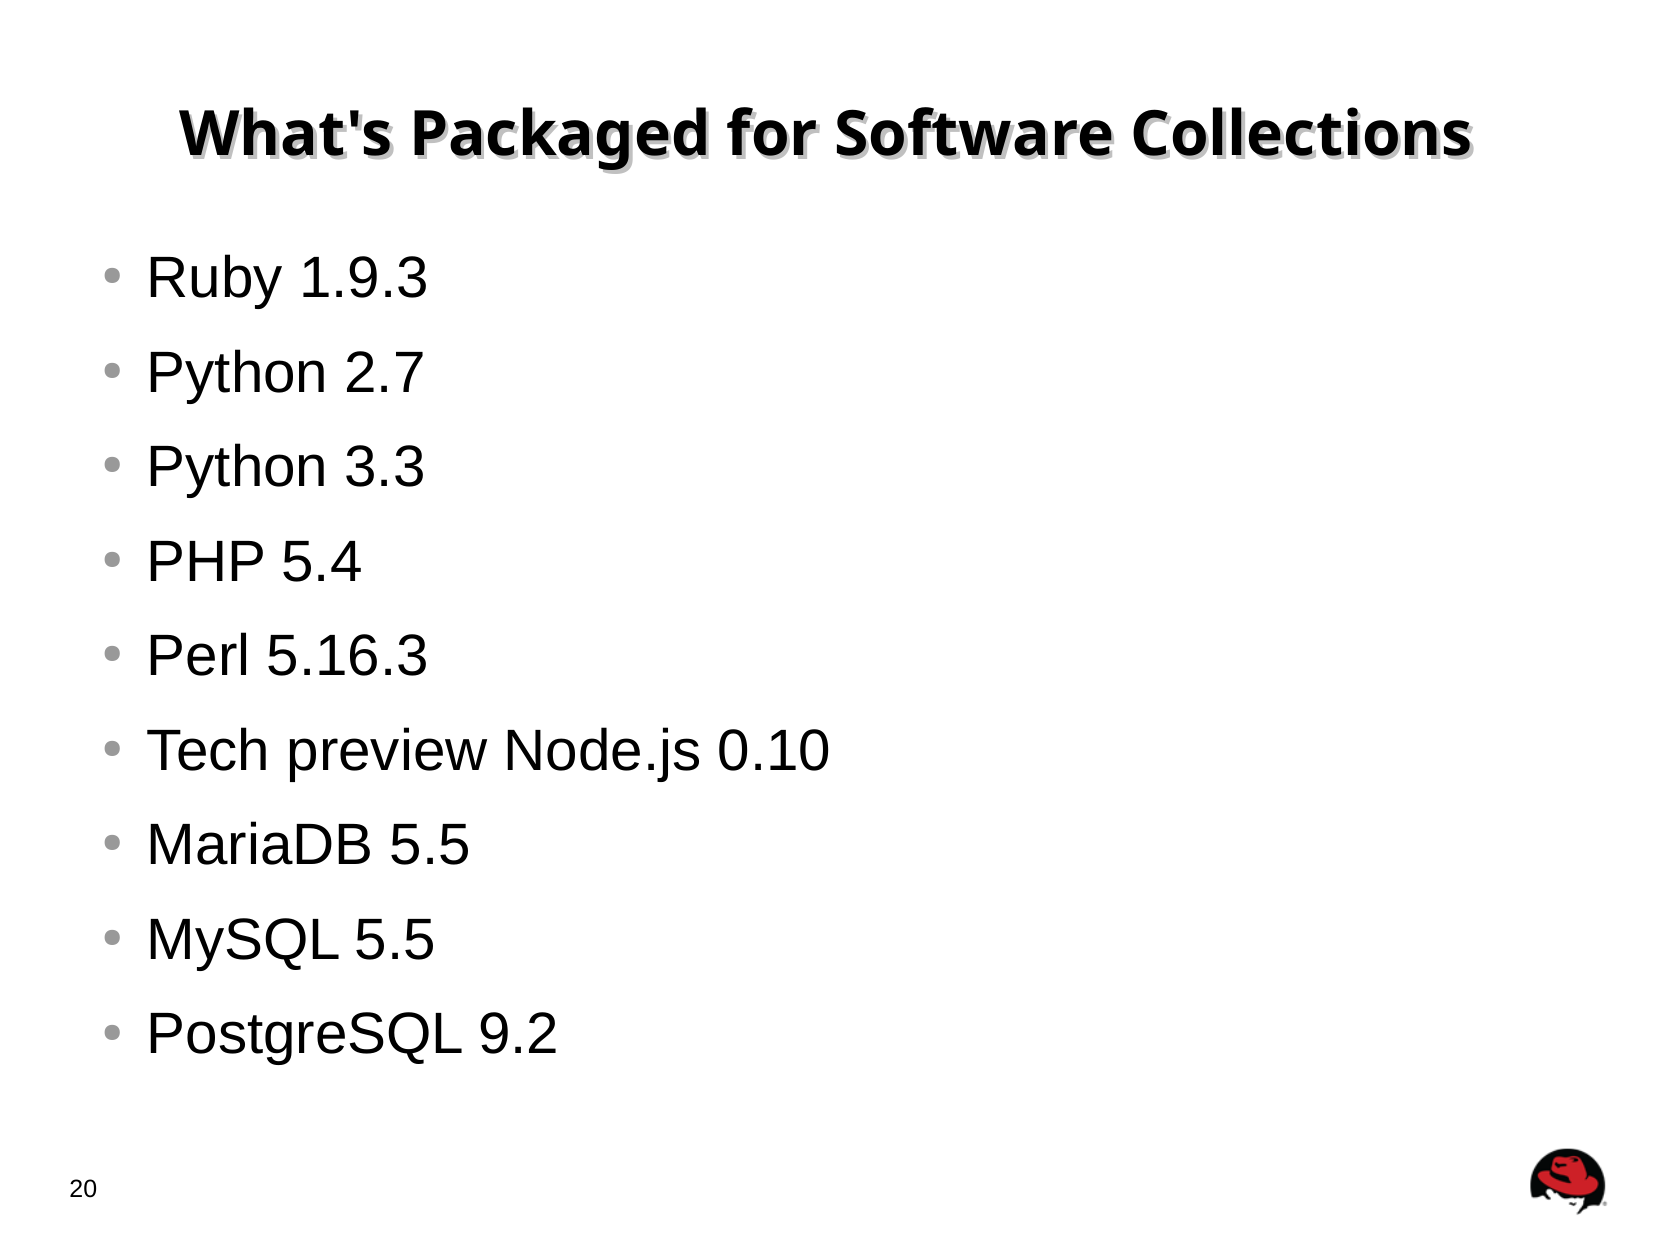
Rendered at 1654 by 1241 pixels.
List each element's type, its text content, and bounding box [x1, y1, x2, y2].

picture [1529, 1146, 1613, 1224]
title What's Packaged for Software Collections [82, 37, 1571, 226]
list Ruby 1.9.3 Python 2.7 Python 3.3 PHP 5.4 Perl 5.16.3 Tech preview Node.js 0.10 MariaDB 5.5 MySQL 5.5 PostgreSQL 9.2 [86, 244, 1576, 1067]
